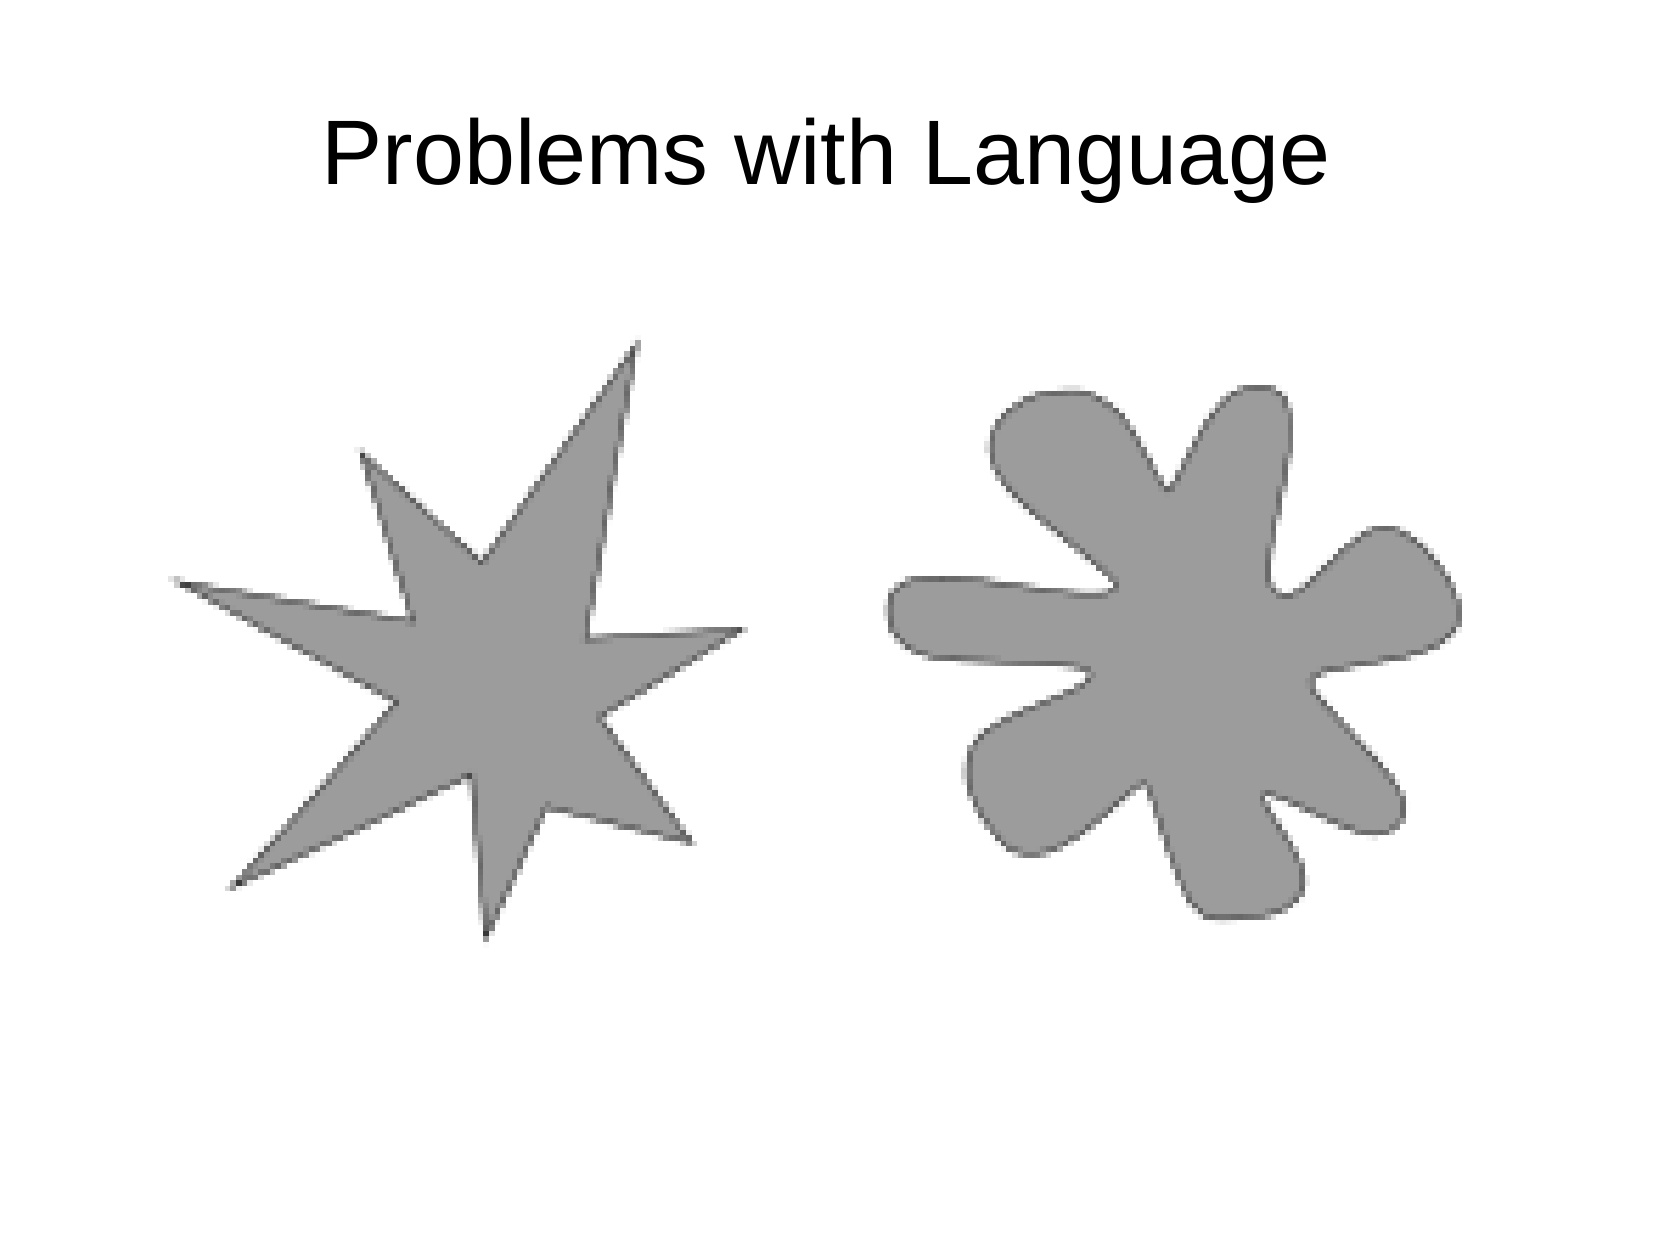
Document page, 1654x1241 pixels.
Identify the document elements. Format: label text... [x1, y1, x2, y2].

title Problems with Language [82, 49, 1571, 257]
picture [124, 290, 1530, 1010]
